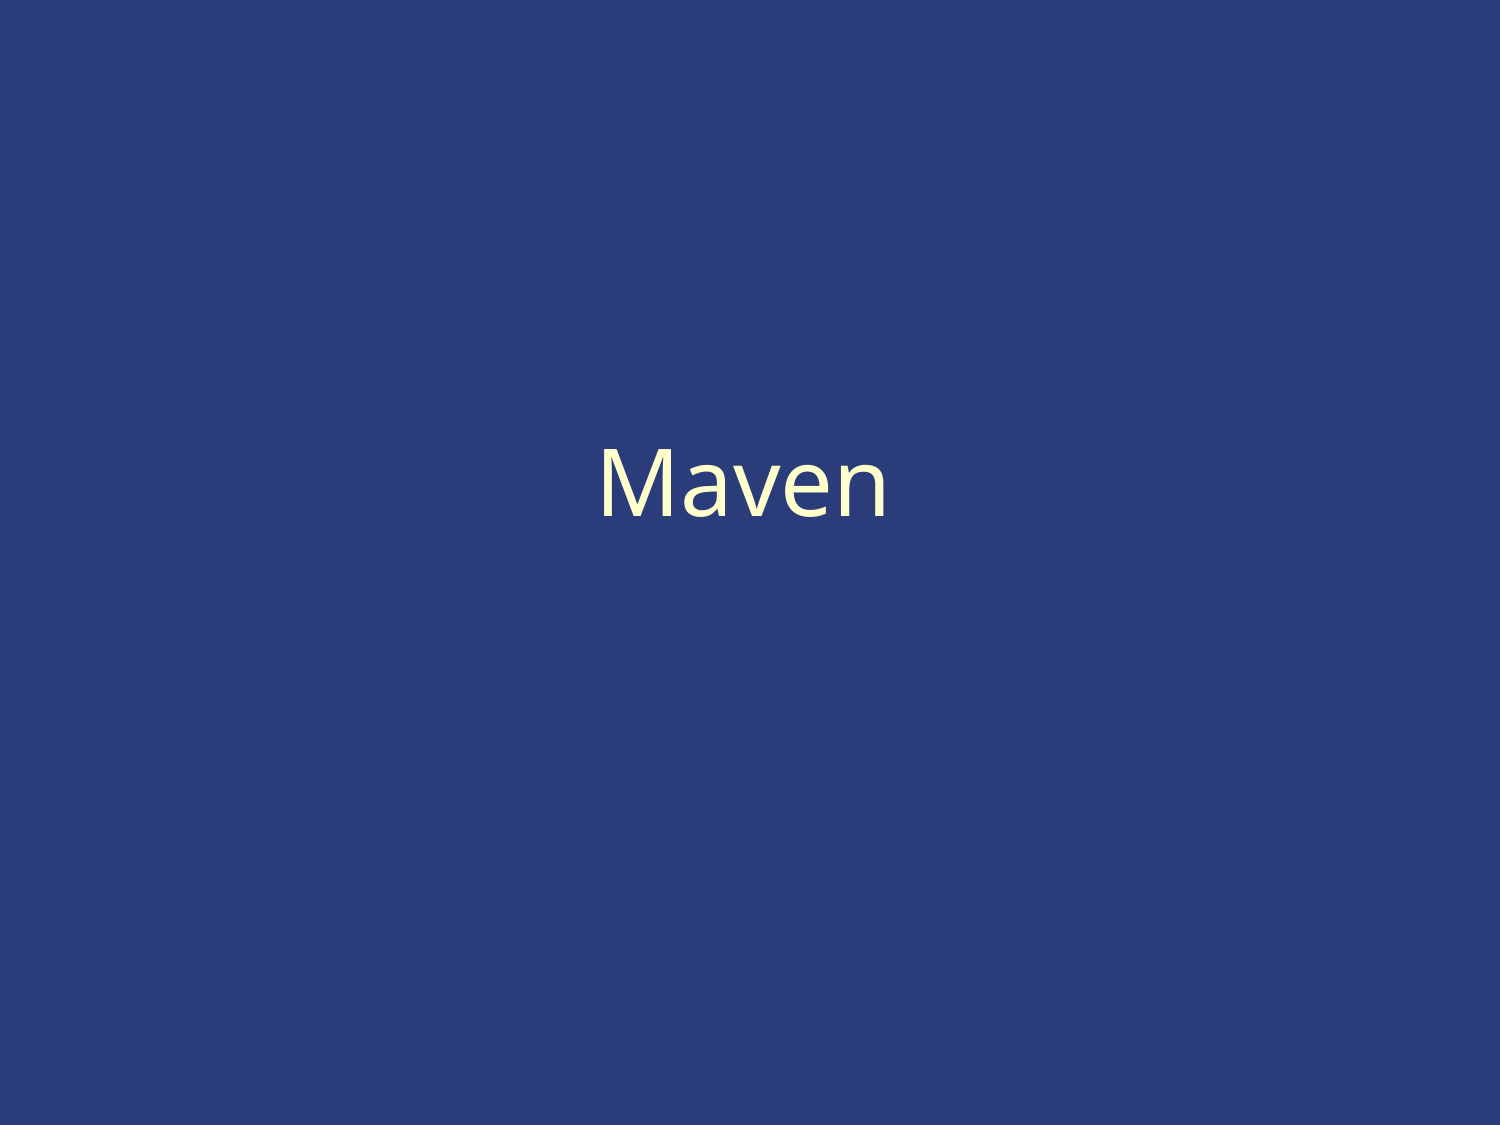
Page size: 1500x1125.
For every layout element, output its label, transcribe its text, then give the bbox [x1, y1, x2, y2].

title Maven [24, 366, 1463, 593]
